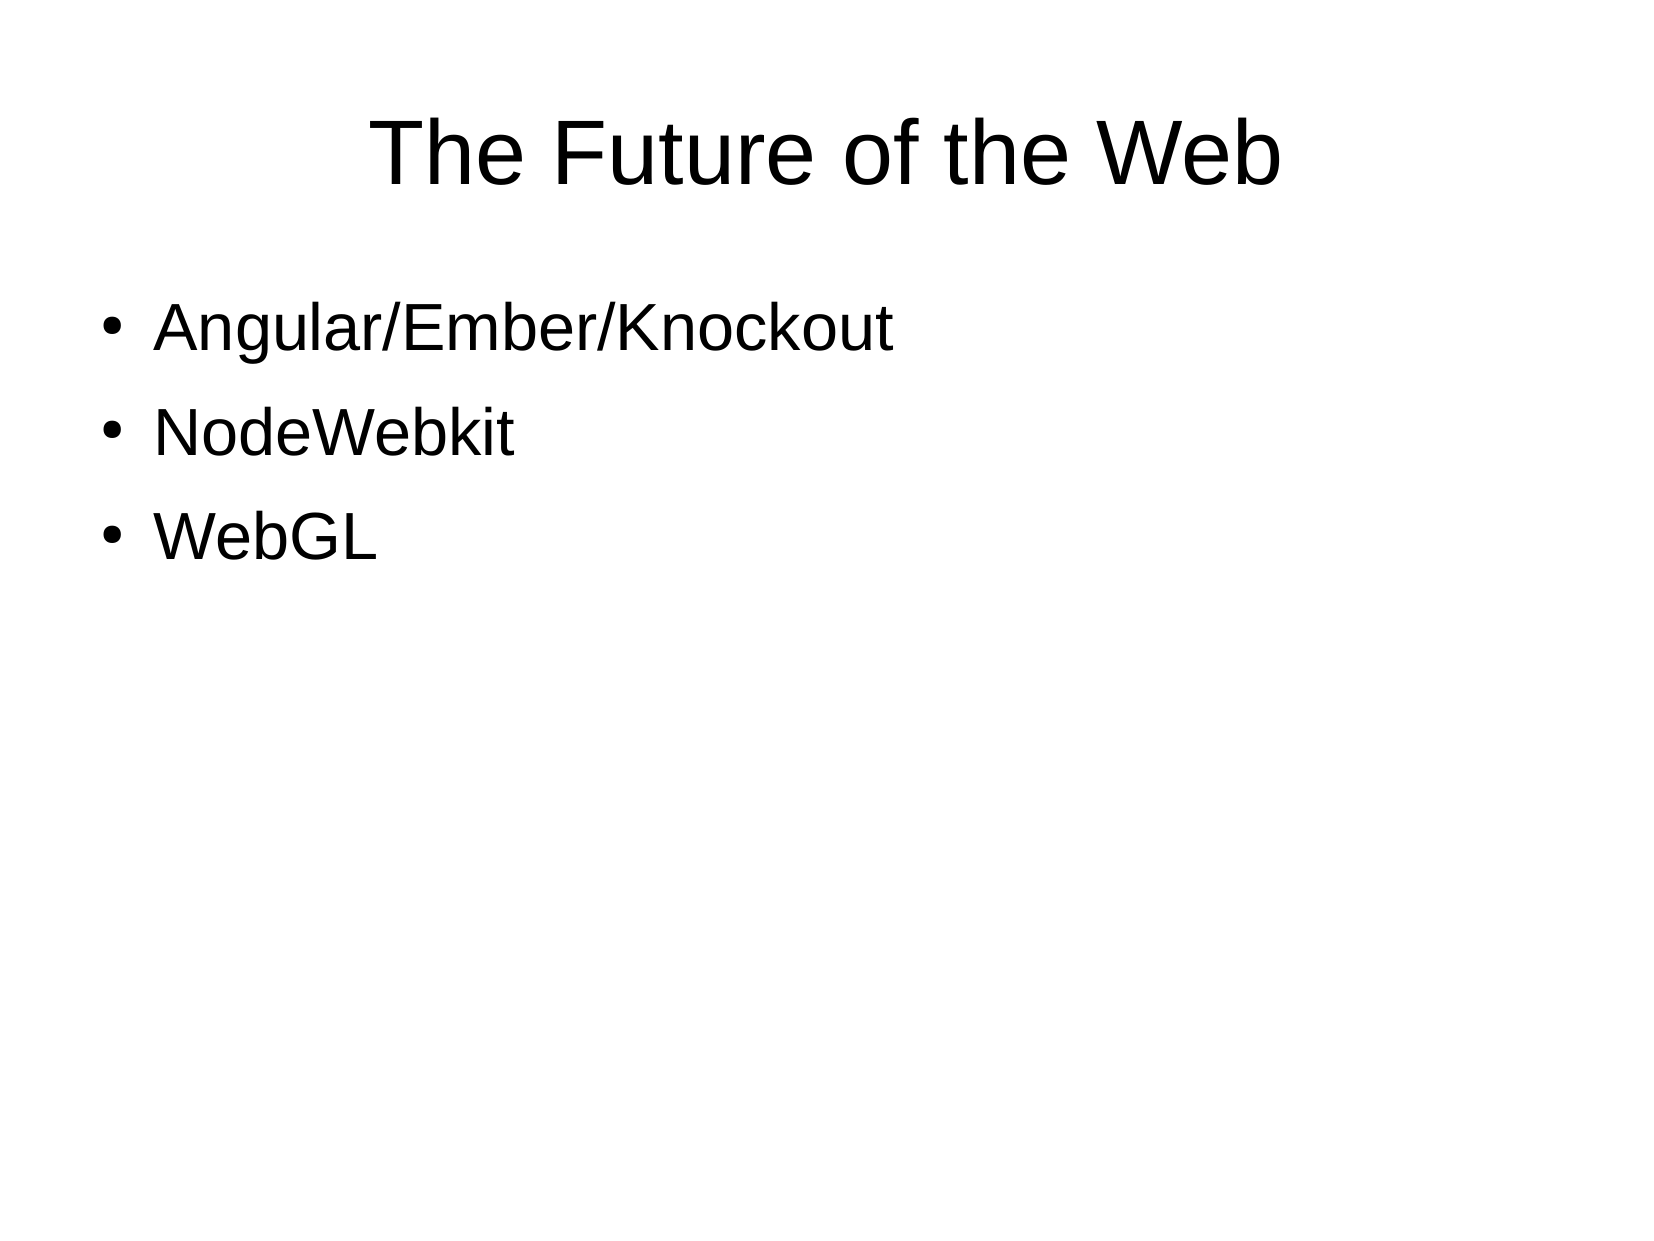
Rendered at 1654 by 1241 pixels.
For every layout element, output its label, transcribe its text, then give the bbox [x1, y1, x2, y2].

list Angular/Ember/Knockout NodeWebkit WebGL [82, 290, 1571, 1010]
title The Future of the Web [82, 49, 1571, 257]
